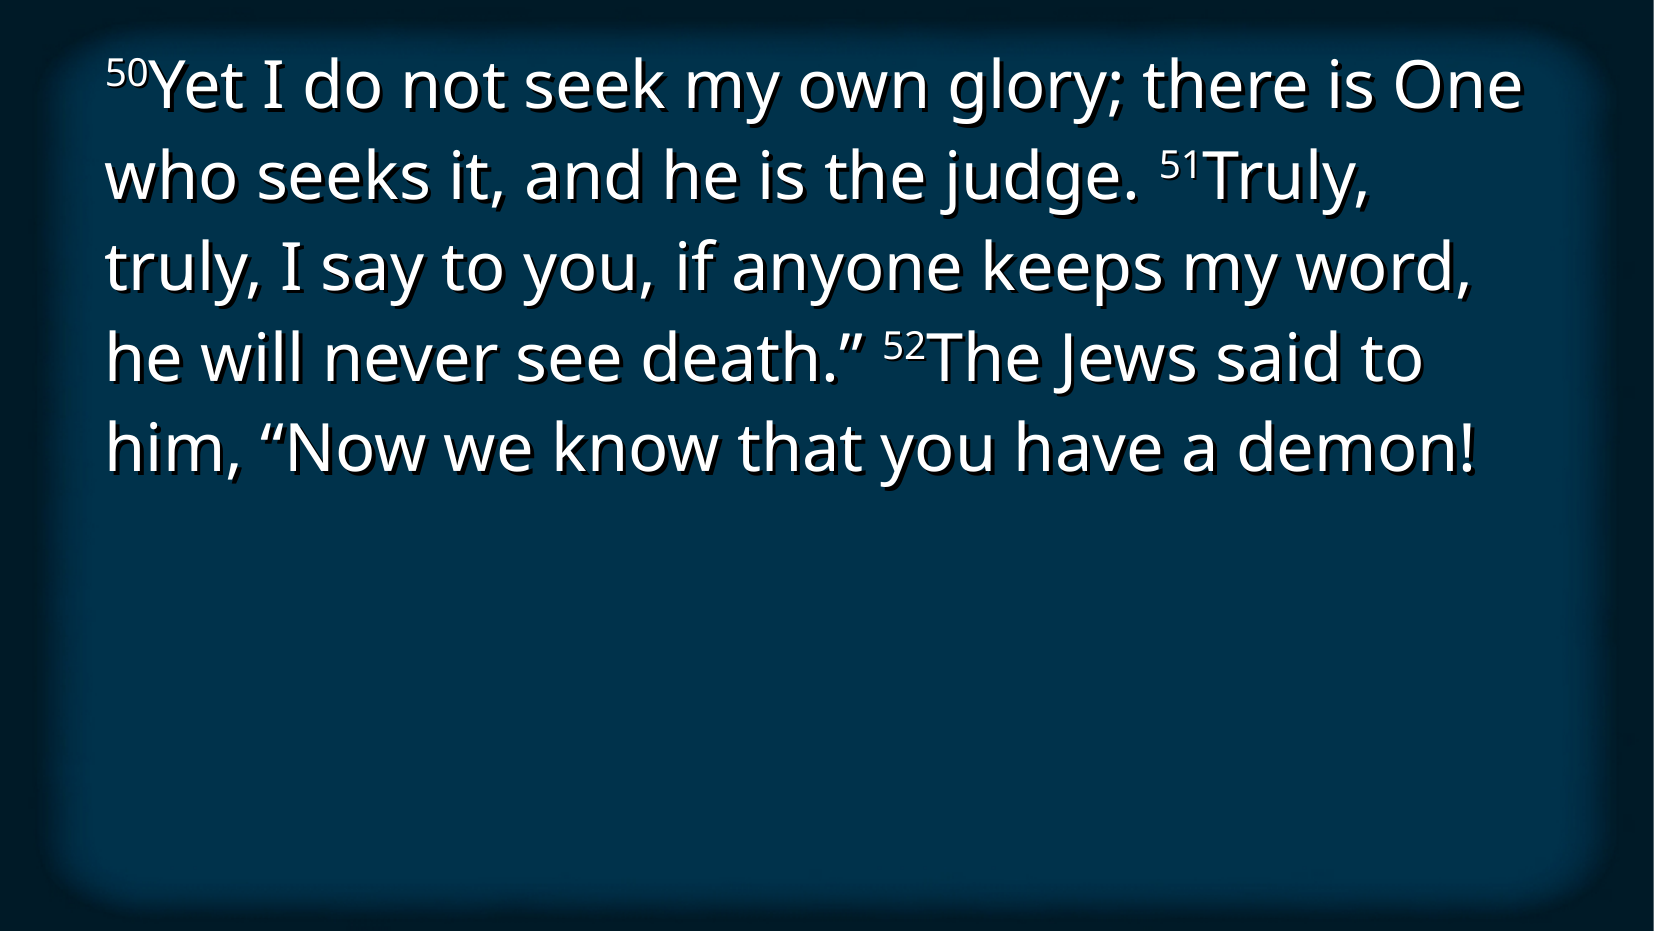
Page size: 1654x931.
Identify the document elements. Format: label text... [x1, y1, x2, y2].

picture [0, 0, 1654, 931]
text_box 50Yet I do not seek my own glory; there is One who seeks it, and he is the judge. 51Truly, truly, I say to you, if anyone keeps my word, he will never see death.” 52The Jews said to him, “Now we know that you have a demon! [90, 30, 1561, 489]
